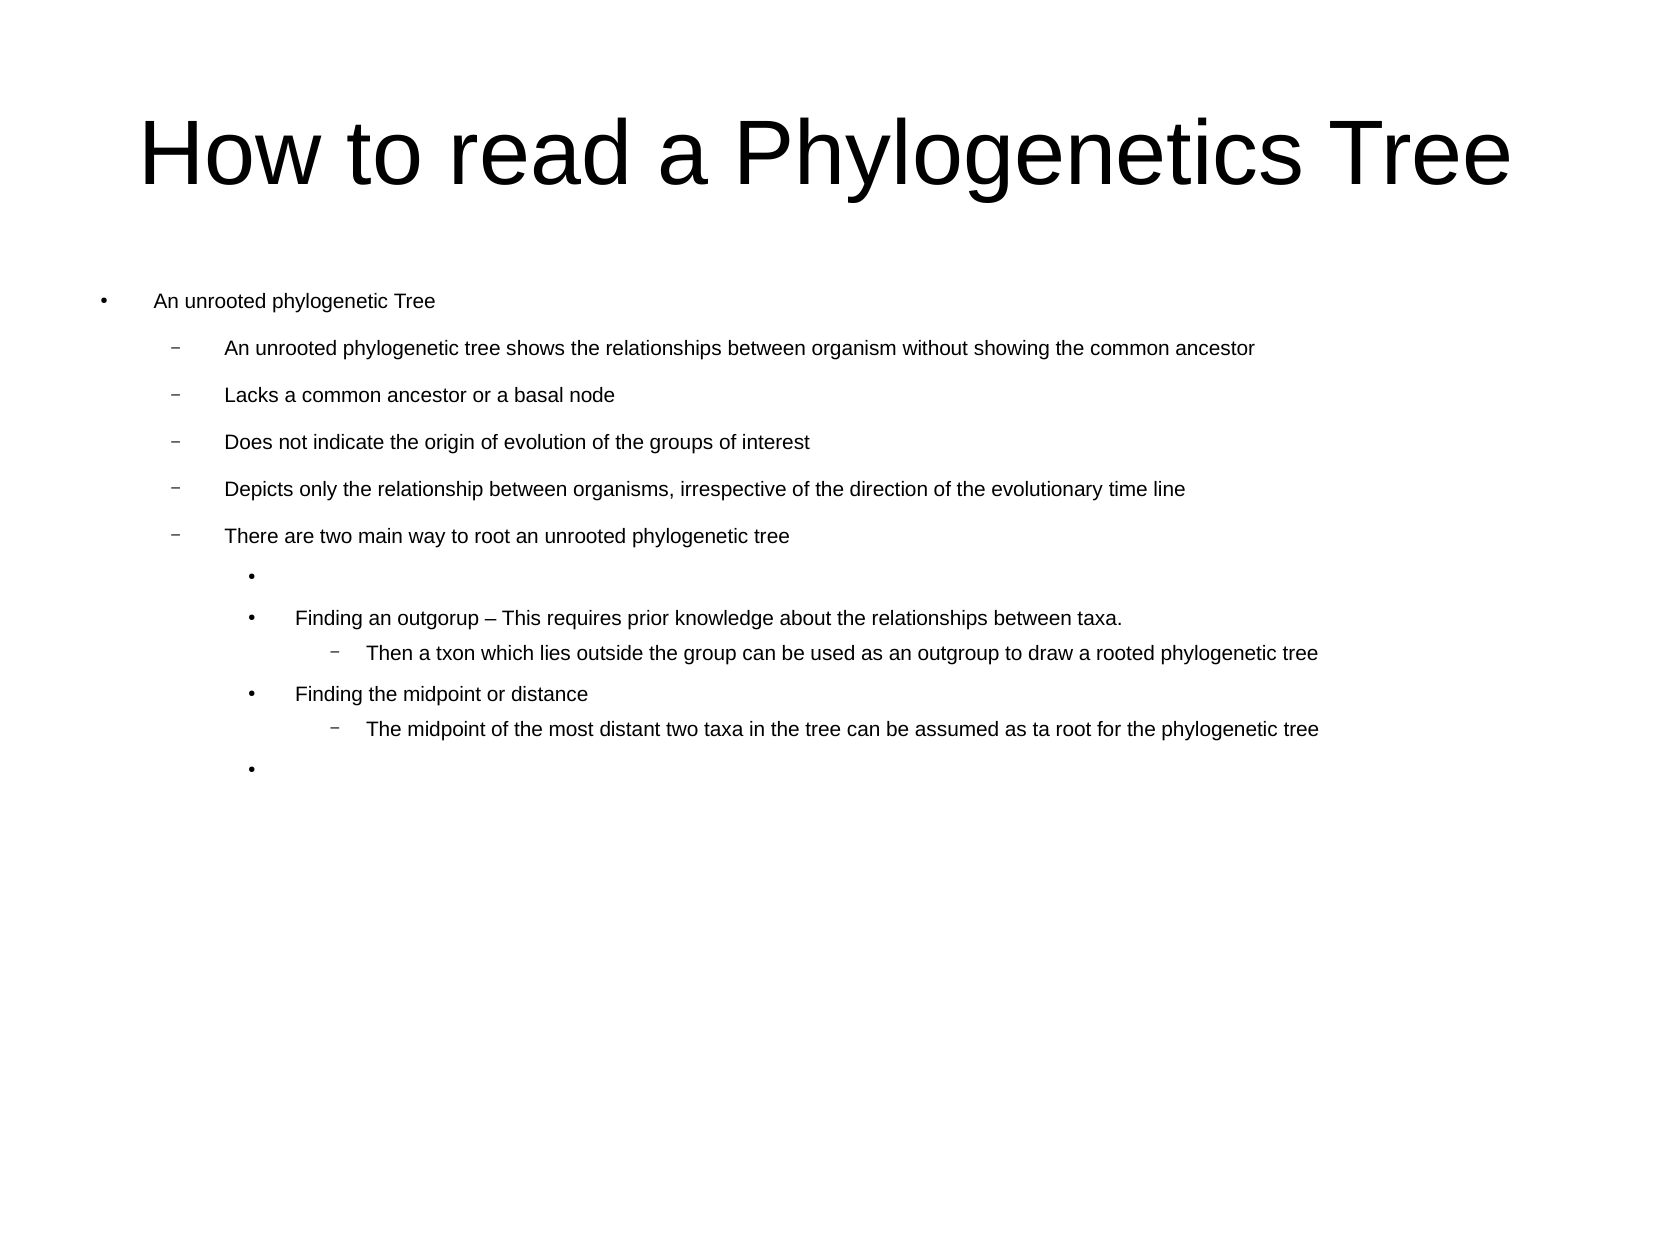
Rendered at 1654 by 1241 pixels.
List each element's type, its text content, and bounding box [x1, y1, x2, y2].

title How to read a Phylogenetics Tree [82, 49, 1571, 257]
list An unrooted phylogenetic Tree An unrooted phylogenetic tree shows the relationships between organism without showing the common ancestor Lacks a common ancestor or a basal node Does not indicate the origin of evolution of the groups of interest Depicts only the relationship between organisms, irrespective of the direction of the evolutionary time line There are two main way to root an unrooted phylogenetic tree Finding an outgorup – This requires prior knowledge about the relationships between taxa. Then a txon which lies outside the group can be used as an outgroup to draw a rooted phylogenetic tree Finding the midpoint or distance The midpoint of the most distant two taxa in the tree can be assumed as ta root for the phylogenetic tree [82, 290, 1571, 1205]
